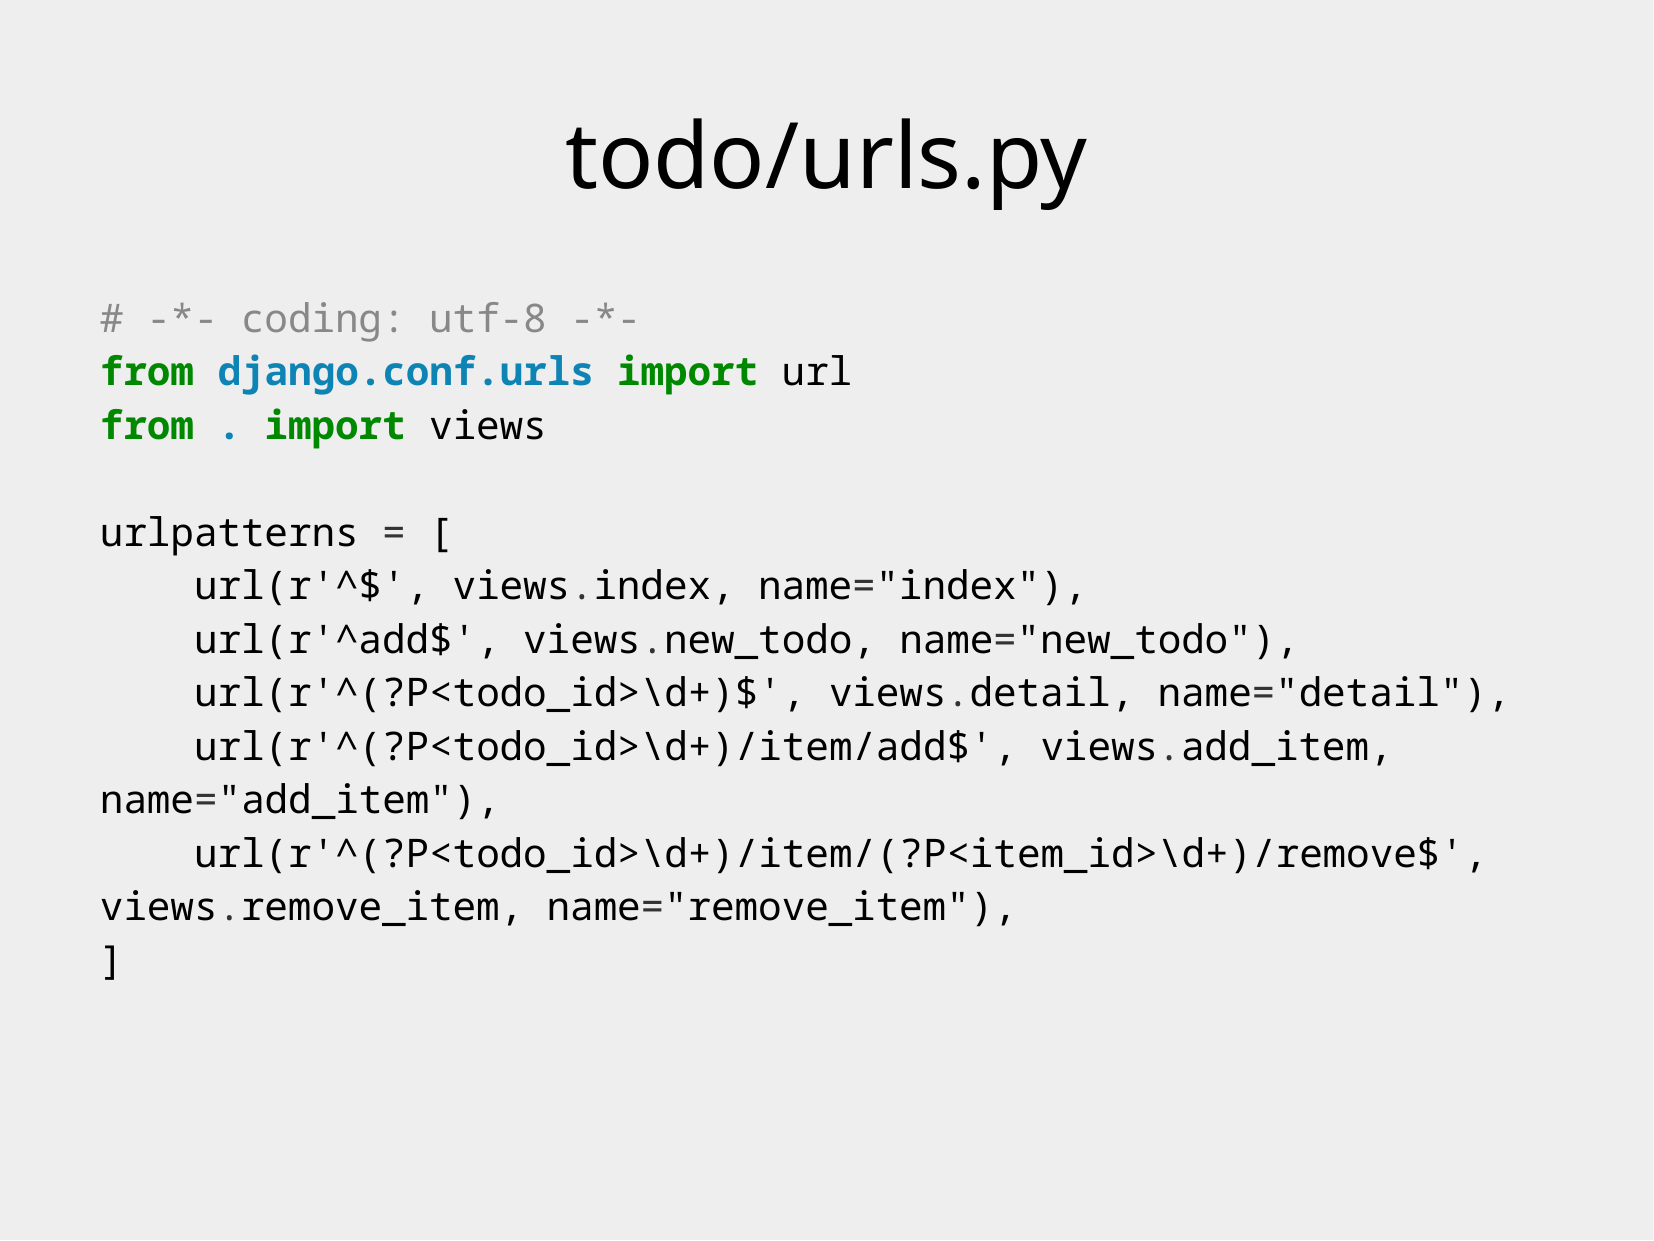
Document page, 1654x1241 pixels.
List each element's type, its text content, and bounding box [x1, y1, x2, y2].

list # -*- coding: utf-8 -*- from django.conf.urls import url from . import views urlpatterns = [ url(r'^$', views.index, name="index"), url(r'^add$', views.new_todo, name="new_todo"), url(r'^(?P<todo_id>\d+)$', views.detail, name="detail"), url(r'^(?P<todo_id>\d+)/item/add$', views.add_item, name="add_item"), url(r'^(?P<todo_id>\d+)/item/(?P<item_id>\d+)/remove$', views.remove_item, name="remove_item"), ] [82, 290, 1571, 1010]
title todo/urls.py [82, 49, 1571, 257]
